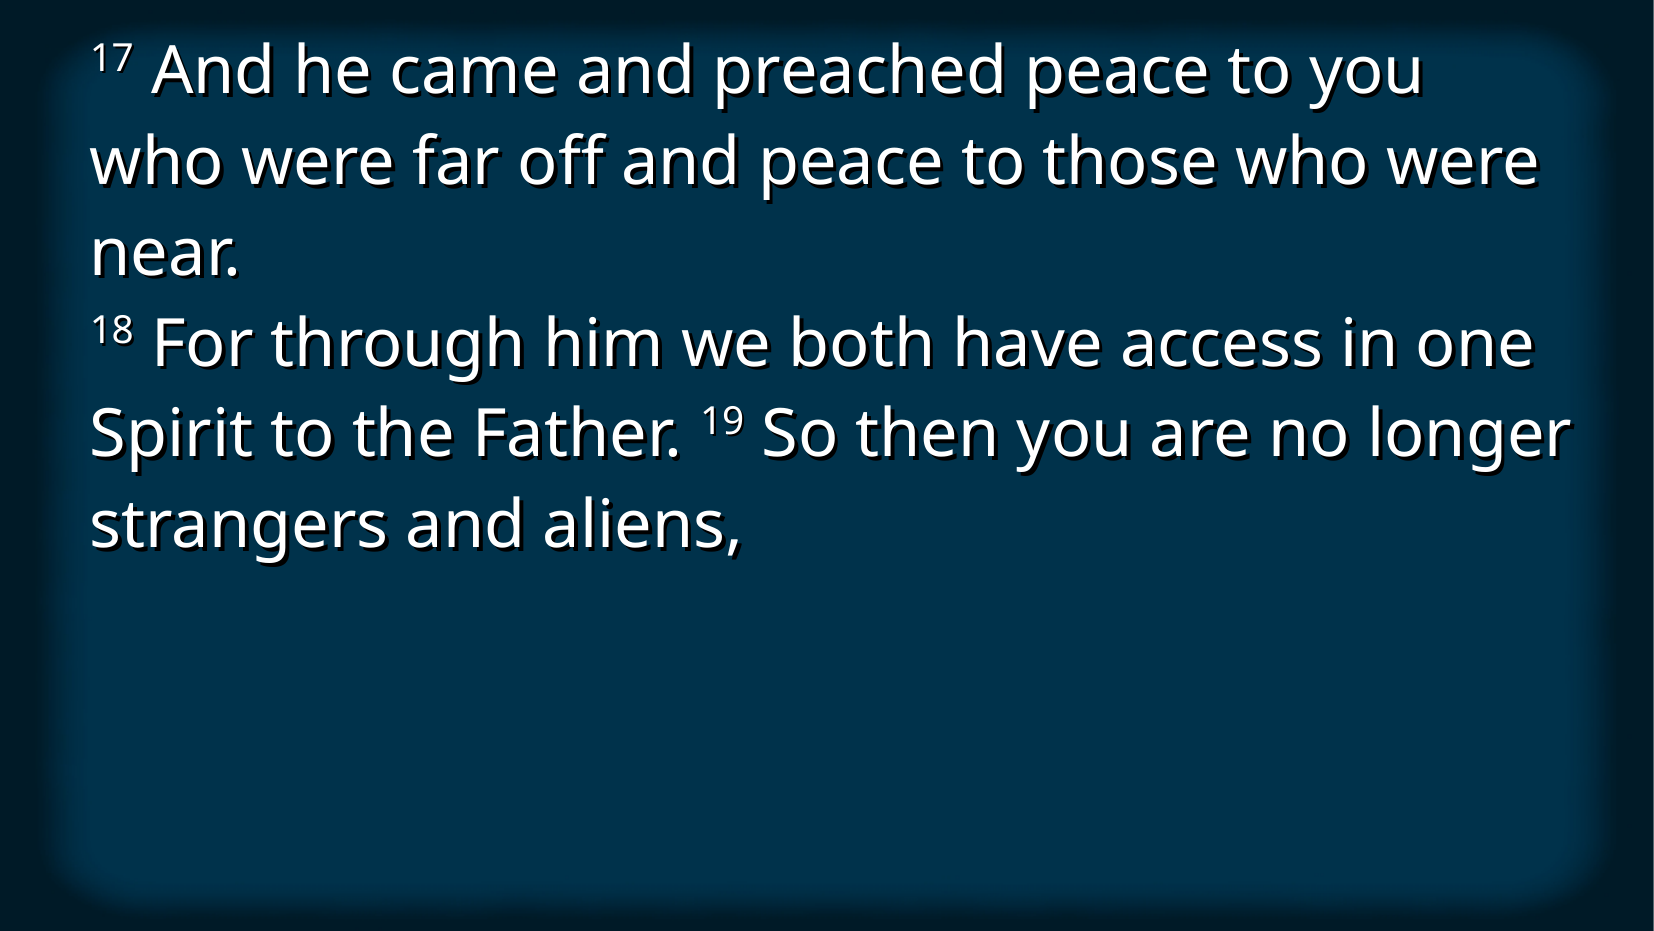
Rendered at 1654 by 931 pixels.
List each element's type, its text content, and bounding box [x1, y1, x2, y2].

text_box 17 And he came and preached peace to you who were far off and peace to those who were near. 18 For through him we both have access in one Spirit to the Father. 19 So then you are no longer strangers and aliens, [75, 15, 1591, 474]
picture [0, 0, 1654, 931]
